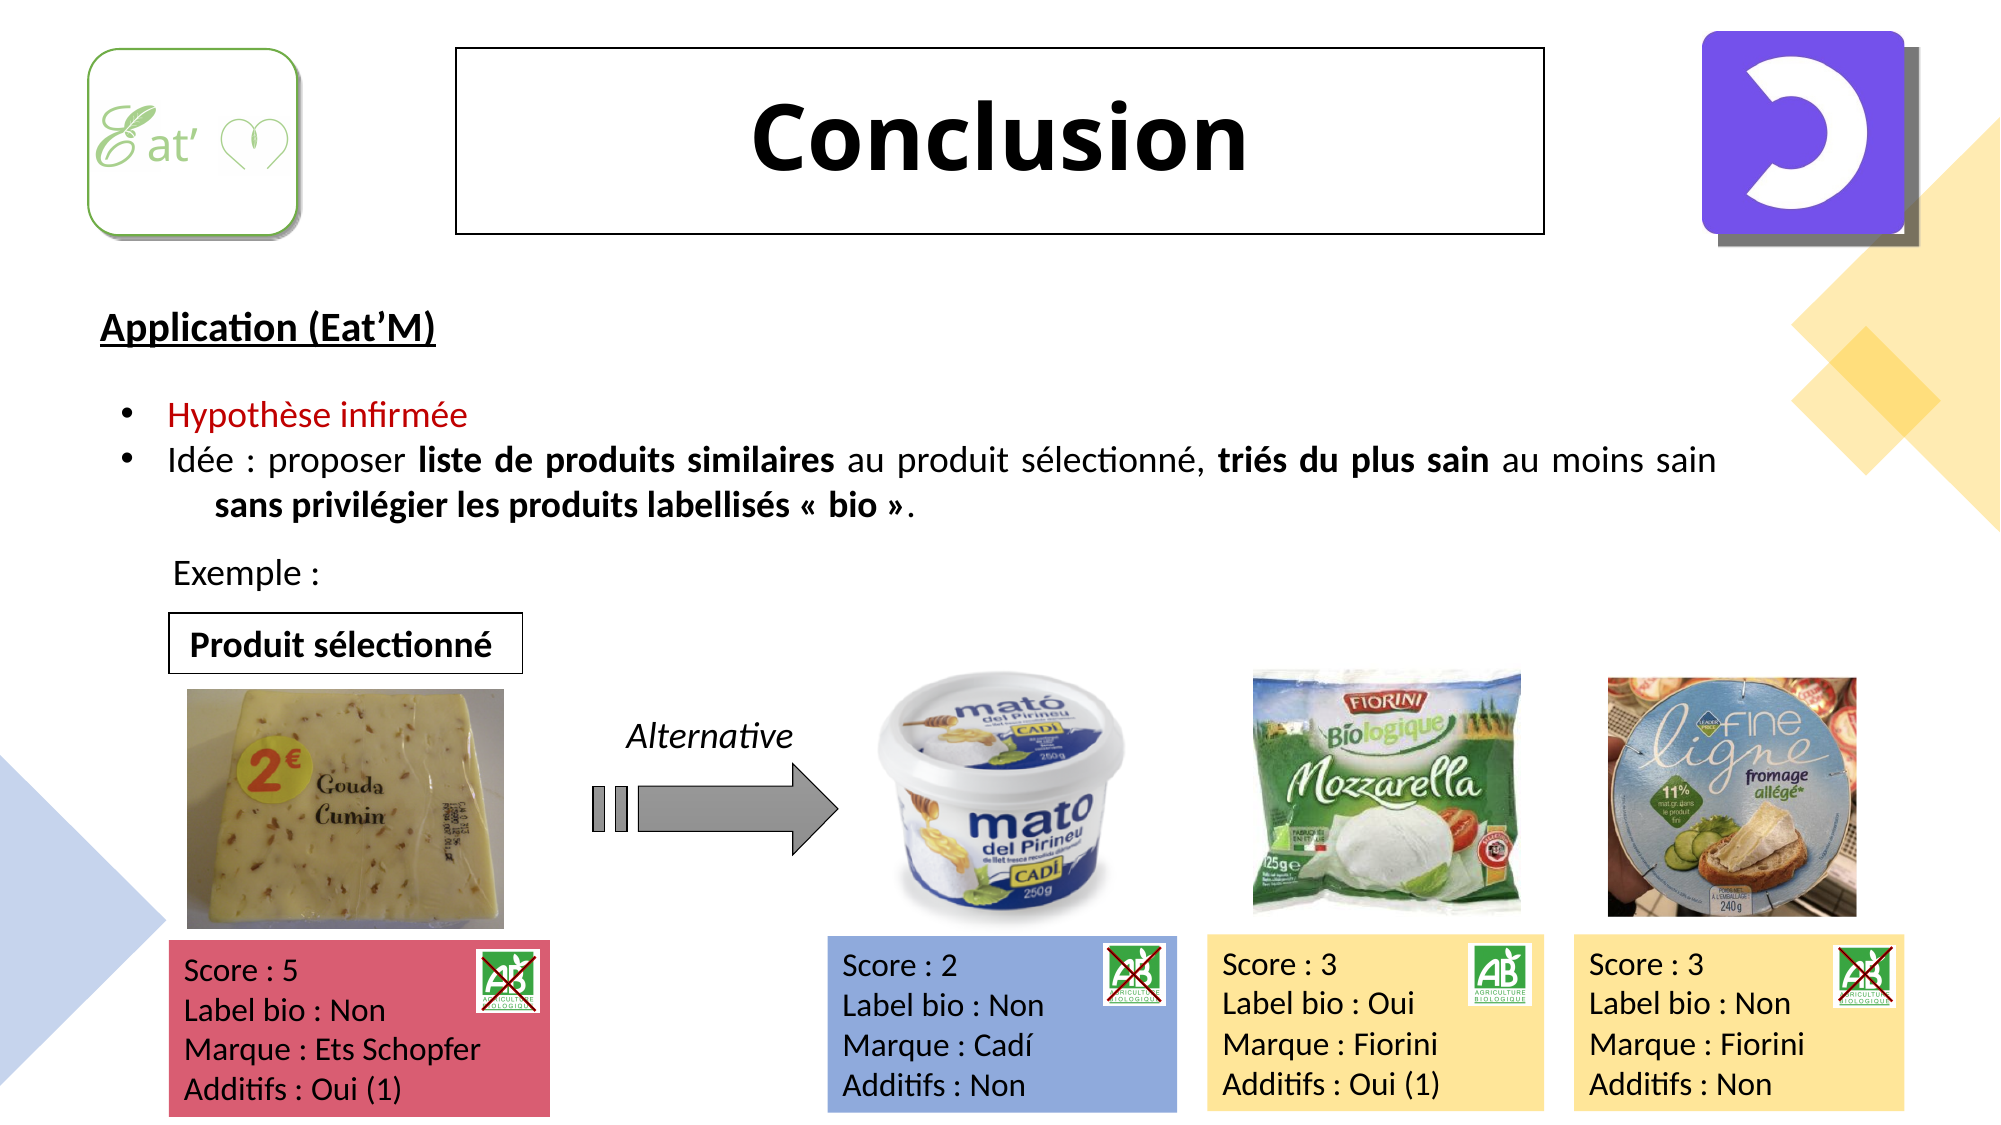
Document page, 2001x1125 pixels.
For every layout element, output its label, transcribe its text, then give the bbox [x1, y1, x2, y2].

picture [1702, 31, 1905, 234]
text_box Exemple : [157, 539, 1843, 601]
picture [1468, 943, 1532, 1006]
text_box at’ [131, 107, 248, 179]
text_box [615, 786, 627, 832]
text_box Score : 5 Label bio : Non Marque : Ets Schopfer Additifs : Oui (1) [168, 940, 550, 1117]
text_box [1791, 116, 2000, 533]
text_box Application (Eat’M) [84, 291, 457, 358]
text_box Alternative [611, 703, 820, 764]
title Conclusion [455, 48, 1544, 235]
text_box Produit sélectionné [168, 612, 523, 674]
text_box [638, 764, 838, 855]
text_box [0, 754, 167, 1086]
text_box [592, 786, 605, 832]
picture [851, 649, 1176, 1016]
text_box Hypothèse infirmée Idée : proposer liste de produits similaires au produit sélectionné, triés du plus sain au moins sain sans privilégier les produits labellisés « bio ». [105, 382, 1733, 534]
picture [90, 100, 161, 172]
picture [218, 116, 291, 176]
picture [468, 943, 550, 1025]
picture [1607, 676, 1857, 917]
text_box Score : 3 Label bio : Oui Marque : Fiorini Additifs : Oui (1) [1207, 934, 1545, 1112]
text_box Score : 3 Label bio : Non Marque : Fiorini Additifs : Non [1574, 934, 1905, 1112]
text_box Score : 2 Label bio : Non Marque : Cadí Additifs : Non [827, 936, 1178, 1113]
picture [1825, 933, 1907, 1015]
picture [1247, 663, 1534, 917]
text_box [88, 49, 298, 236]
picture [187, 689, 504, 929]
